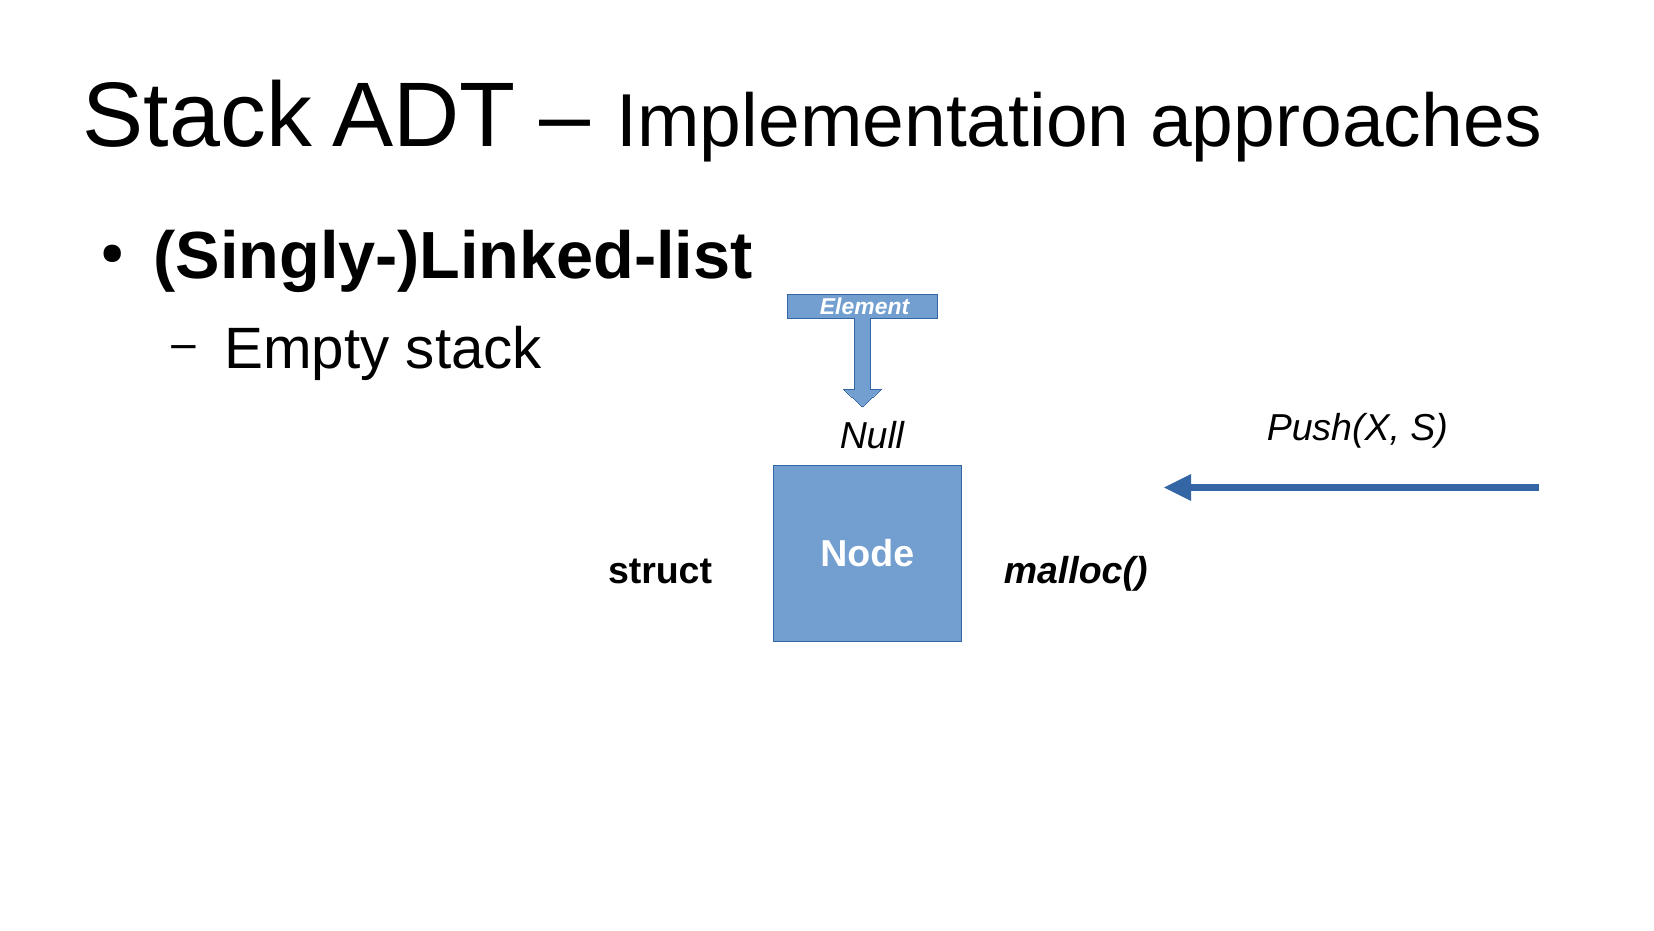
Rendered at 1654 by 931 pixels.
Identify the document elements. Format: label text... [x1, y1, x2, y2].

list (Singly-)Linked-list Empty stack [82, 217, 1571, 758]
title Stack ADT – Implementation approaches [82, 37, 1571, 193]
text_box [787, 294, 805, 319]
text_box Element [805, 286, 956, 327]
text_box Null [825, 407, 920, 465]
text_box malloc() [989, 542, 1163, 599]
text_box Push(X, S) [1252, 398, 1463, 456]
text_box struct [593, 542, 767, 599]
text_box [843, 327, 882, 407]
text_box Node [773, 465, 962, 642]
